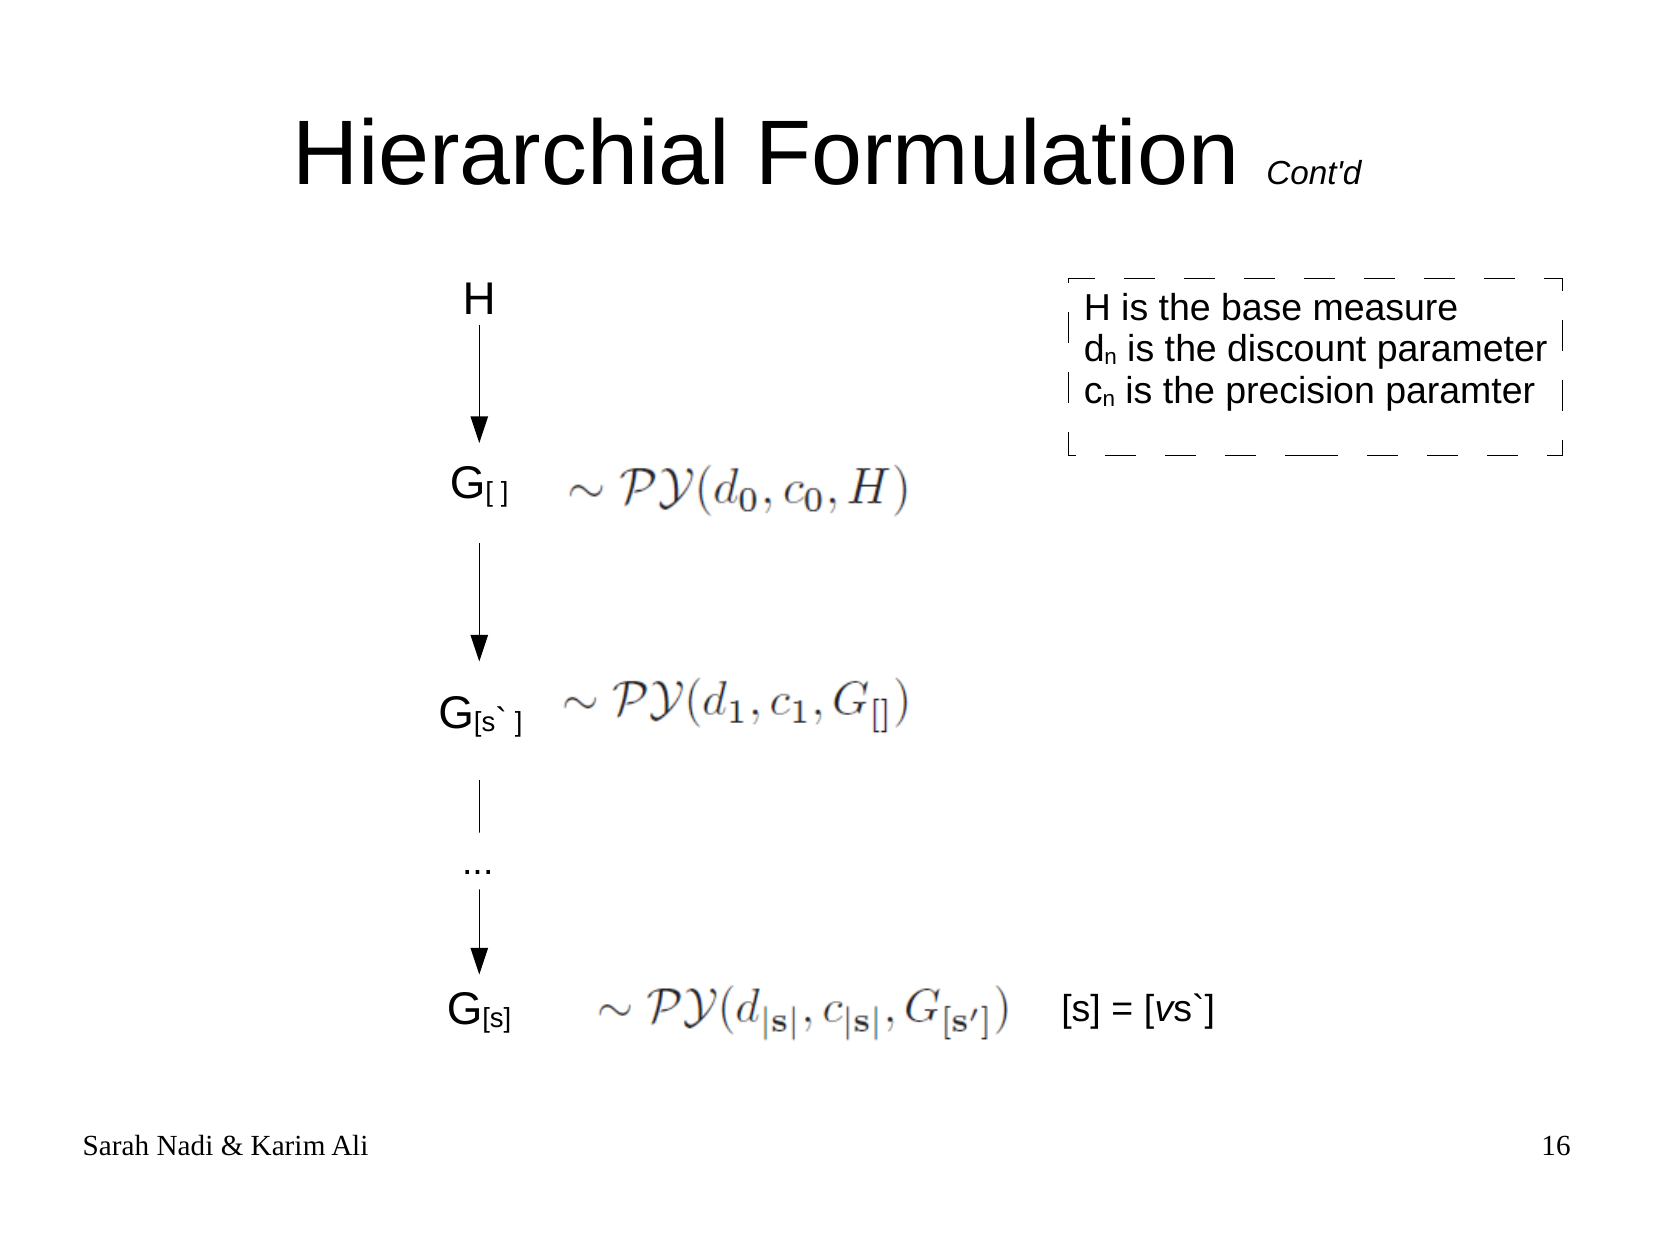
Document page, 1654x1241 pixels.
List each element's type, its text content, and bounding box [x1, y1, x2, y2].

title Hierarchial Formulation Cont'd [82, 49, 1571, 257]
text_box ... [447, 832, 509, 890]
picture [594, 973, 1011, 1046]
text_box [s] = [vs`] [1046, 980, 1231, 1038]
picture [559, 447, 911, 520]
text_box G[ ] [435, 449, 524, 531]
picture [559, 667, 913, 739]
text_box H is the base measure dn is the discount parameter cn is the precision paramter [1068, 278, 1563, 456]
text_box G[s] [432, 975, 527, 1056]
text_box H [447, 265, 511, 332]
text_box G[s` ] [423, 668, 538, 767]
